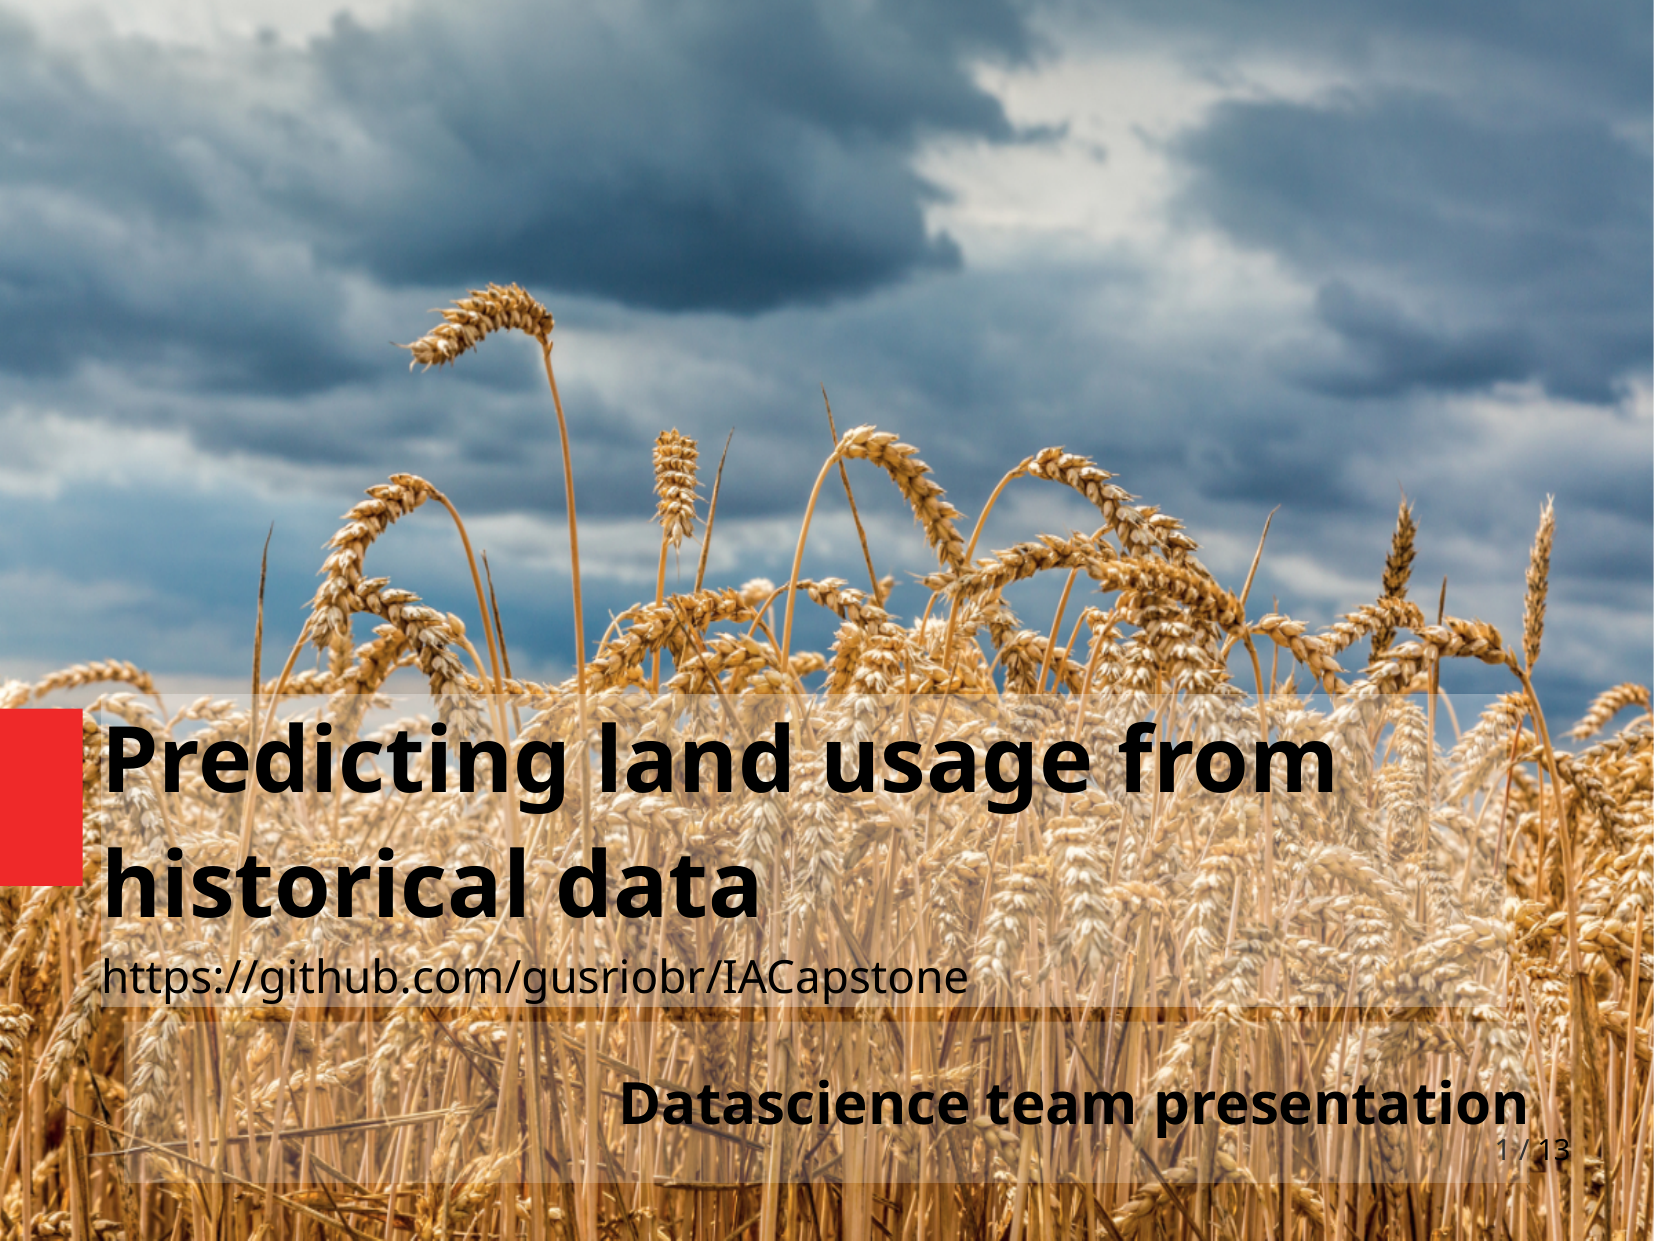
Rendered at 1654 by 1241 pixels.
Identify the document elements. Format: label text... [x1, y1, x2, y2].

title Predicting land usage from historical data https://github.com/gusriobr/IACapstone [101, 707, 1507, 994]
picture [0, 0, 1654, 1241]
subtitle Datascience team presentation [124, 1021, 1530, 1183]
